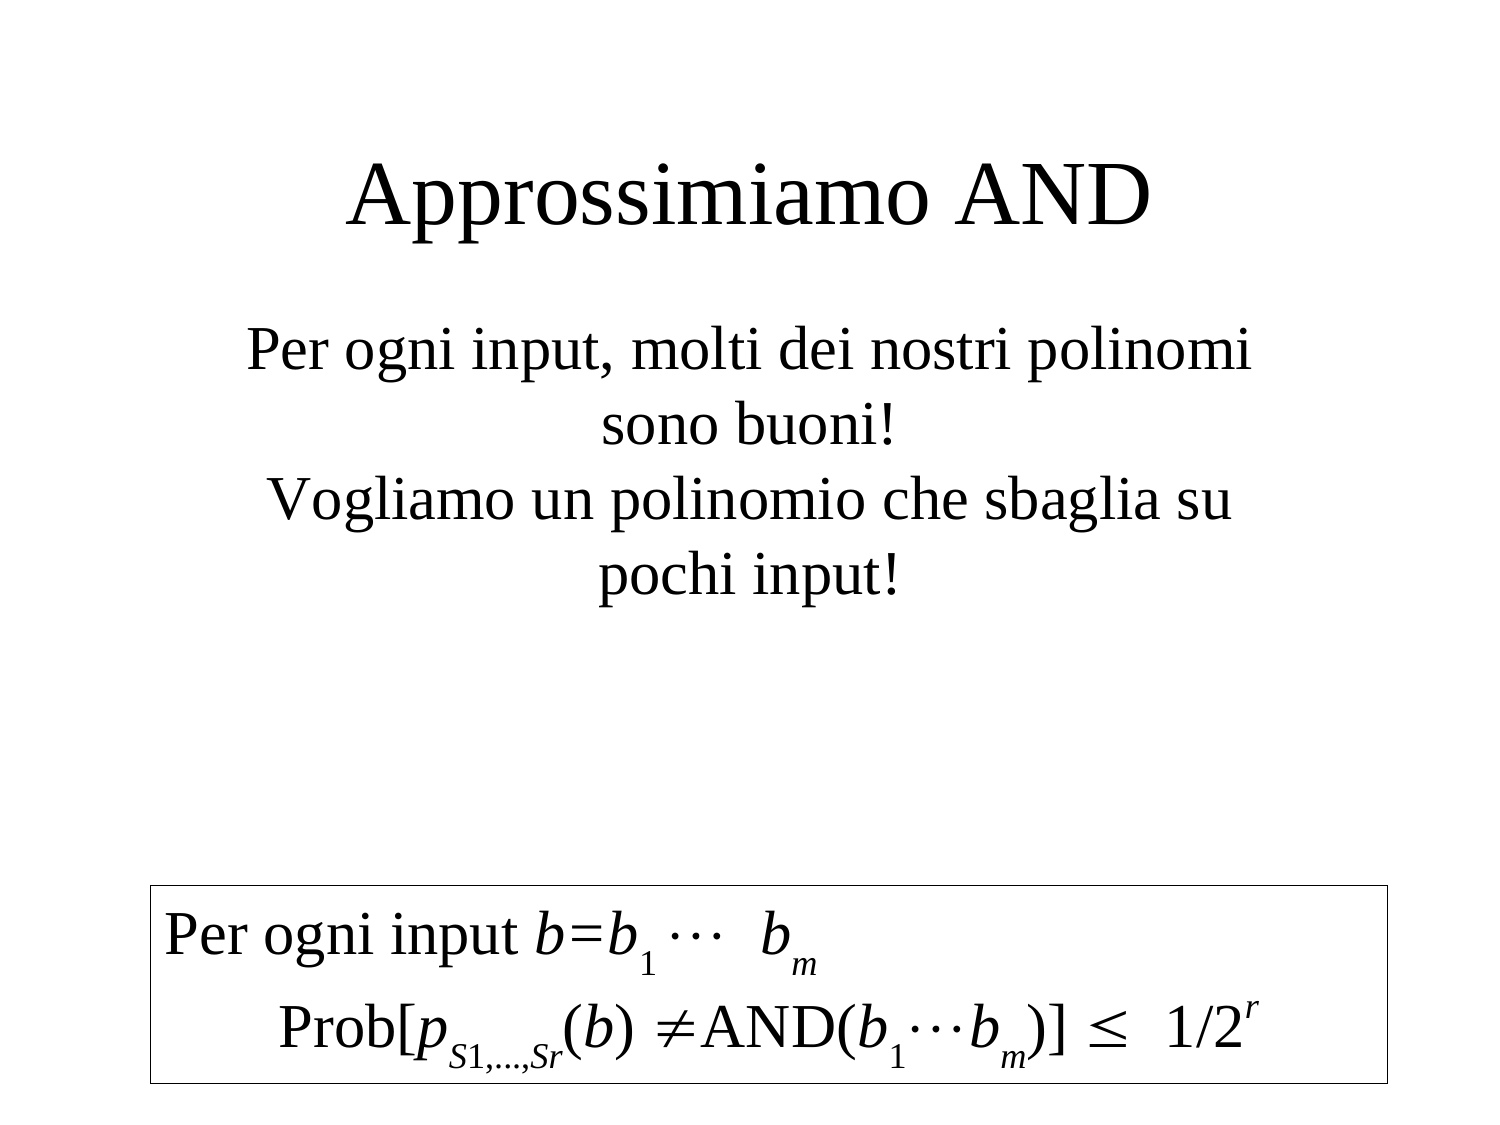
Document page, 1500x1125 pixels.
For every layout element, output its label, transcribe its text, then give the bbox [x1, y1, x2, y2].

text_box Per ogni input, molti dei nostri polinomi sono buoni! Vogliamo un polinomio che sbaglia su pochi input! [187, 299, 1313, 615]
text_box Per ogni input b=b1 ⋯ bm Prob[pS1,...,Sr(b) ≠AND(b1⋯bm)] ≤ 1/2r [150, 885, 1388, 1084]
title Approssimiamo AND [112, 107, 1387, 280]
